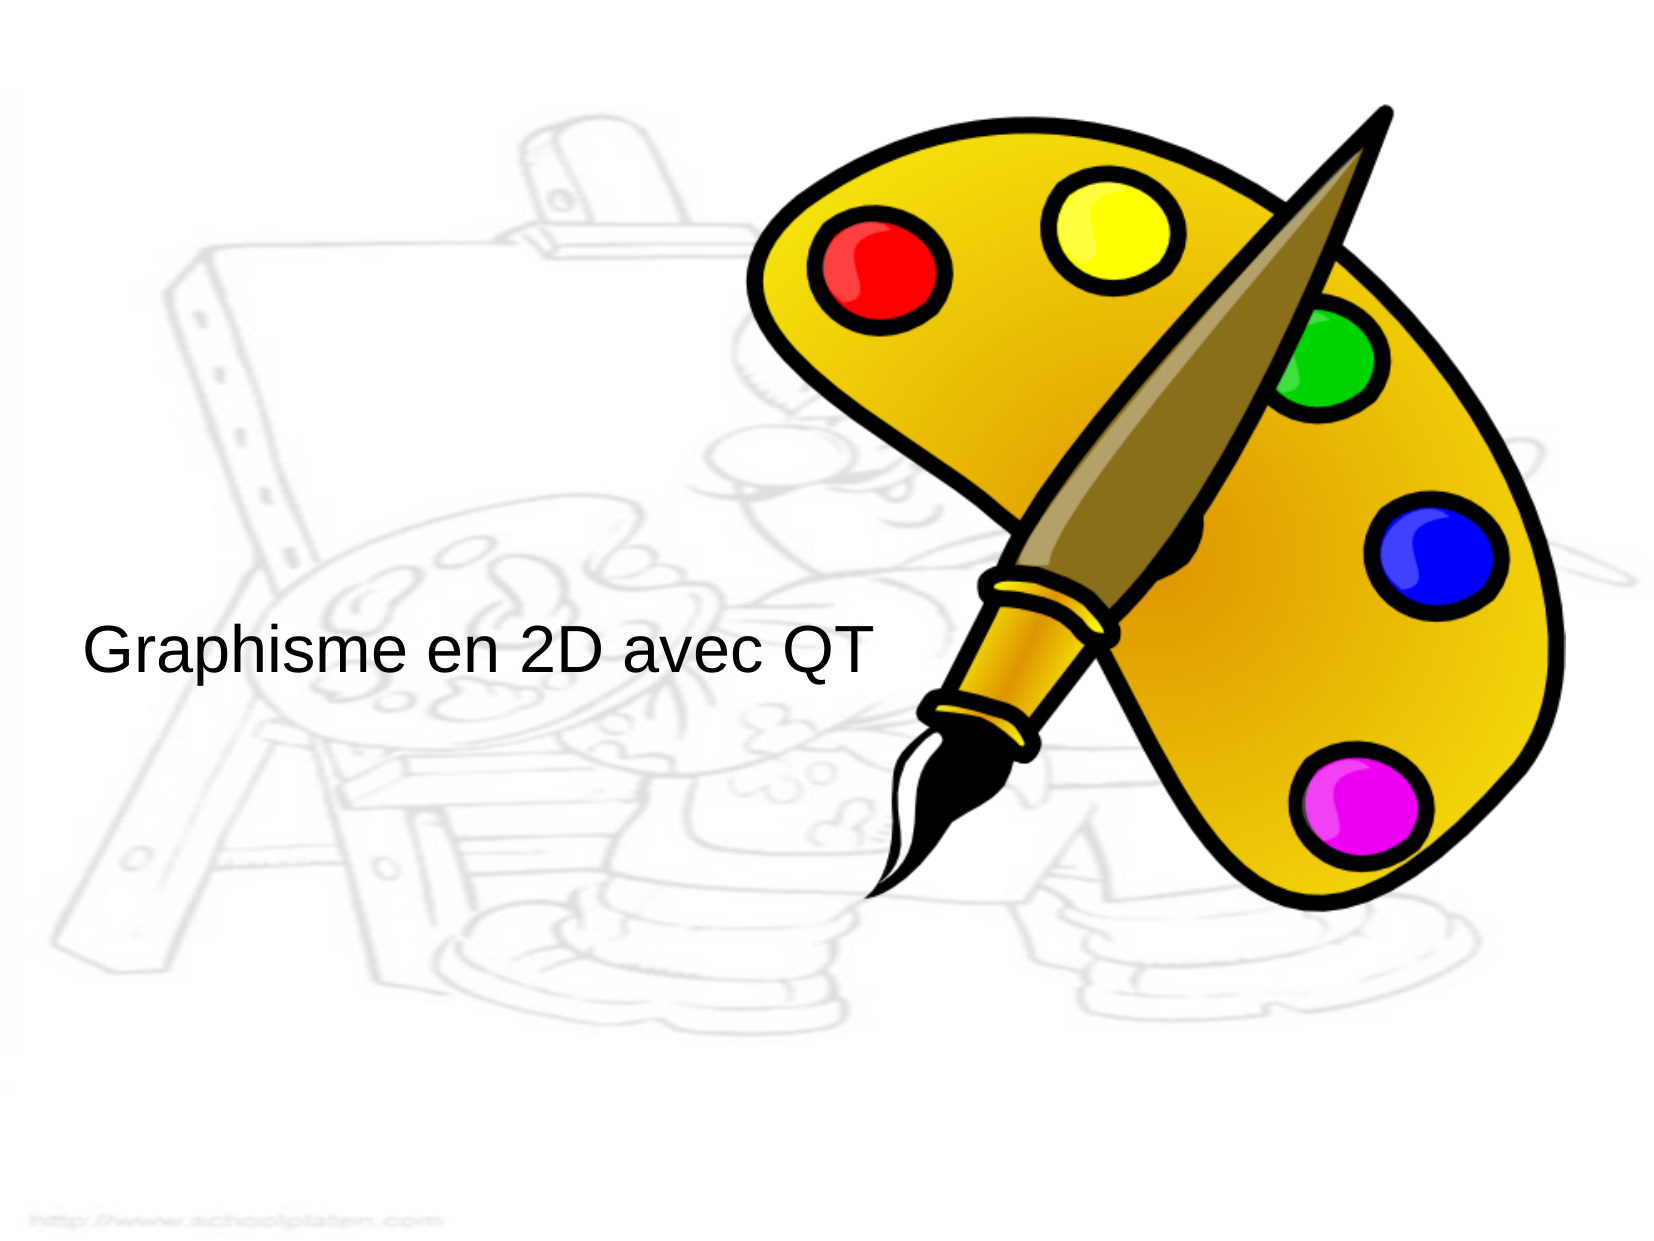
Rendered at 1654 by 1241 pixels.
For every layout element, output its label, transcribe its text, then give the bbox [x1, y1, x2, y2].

picture [0, 0, 1654, 1241]
subtitle Graphisme en 2D avec QT [82, 561, 732, 739]
subtitle Graphisme en 2D avec QT [1566, 561, 1571, 739]
